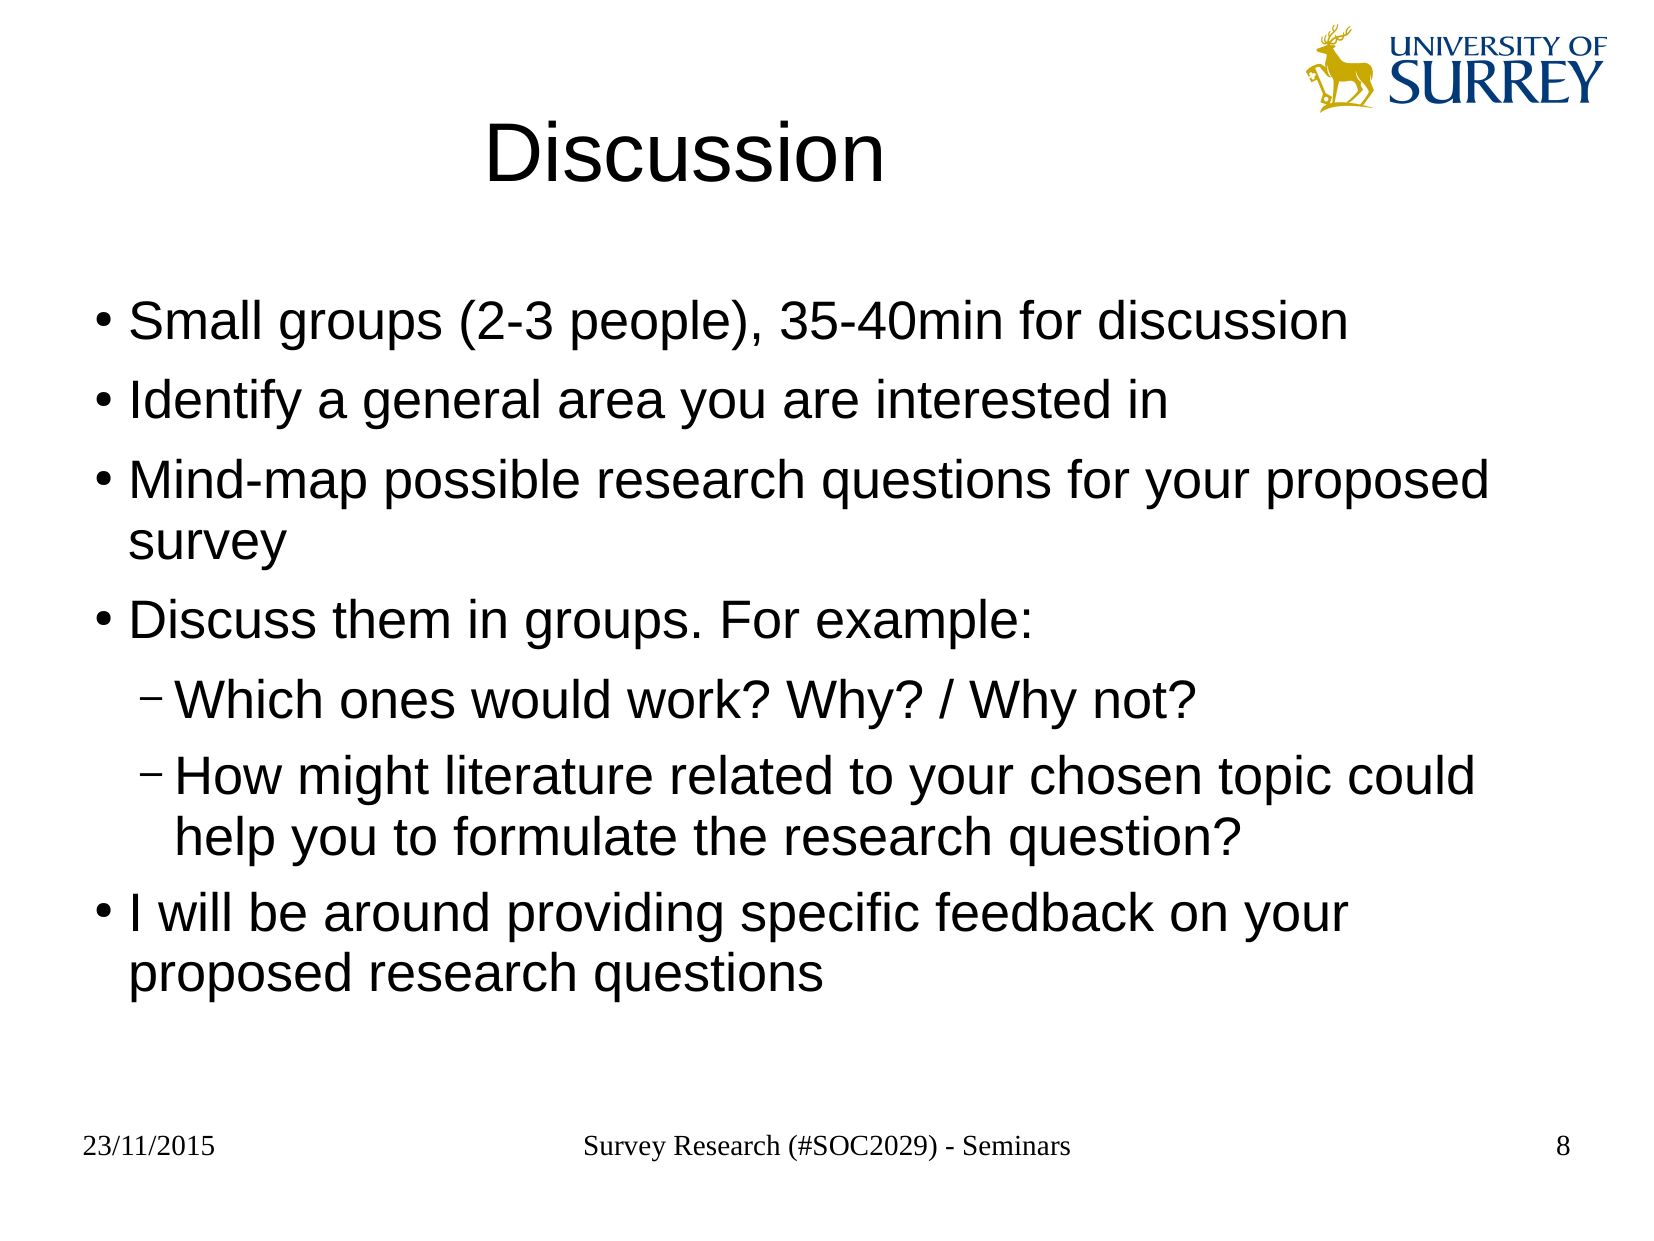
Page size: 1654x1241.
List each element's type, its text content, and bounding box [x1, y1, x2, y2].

title Discussion [0, 49, 1430, 257]
picture [1306, 23, 1607, 113]
list Small groups (2-3 people), 35-40min for discussion Identify a general area you are interested in Mind-map possible research questions for your proposed survey Discuss them in groups. For example: Which ones would work? Why? / Why not? How might literature related to your chosen topic could help you to formulate the research question? I will be around providing specific feedback on your proposed research questions [82, 290, 1571, 1010]
